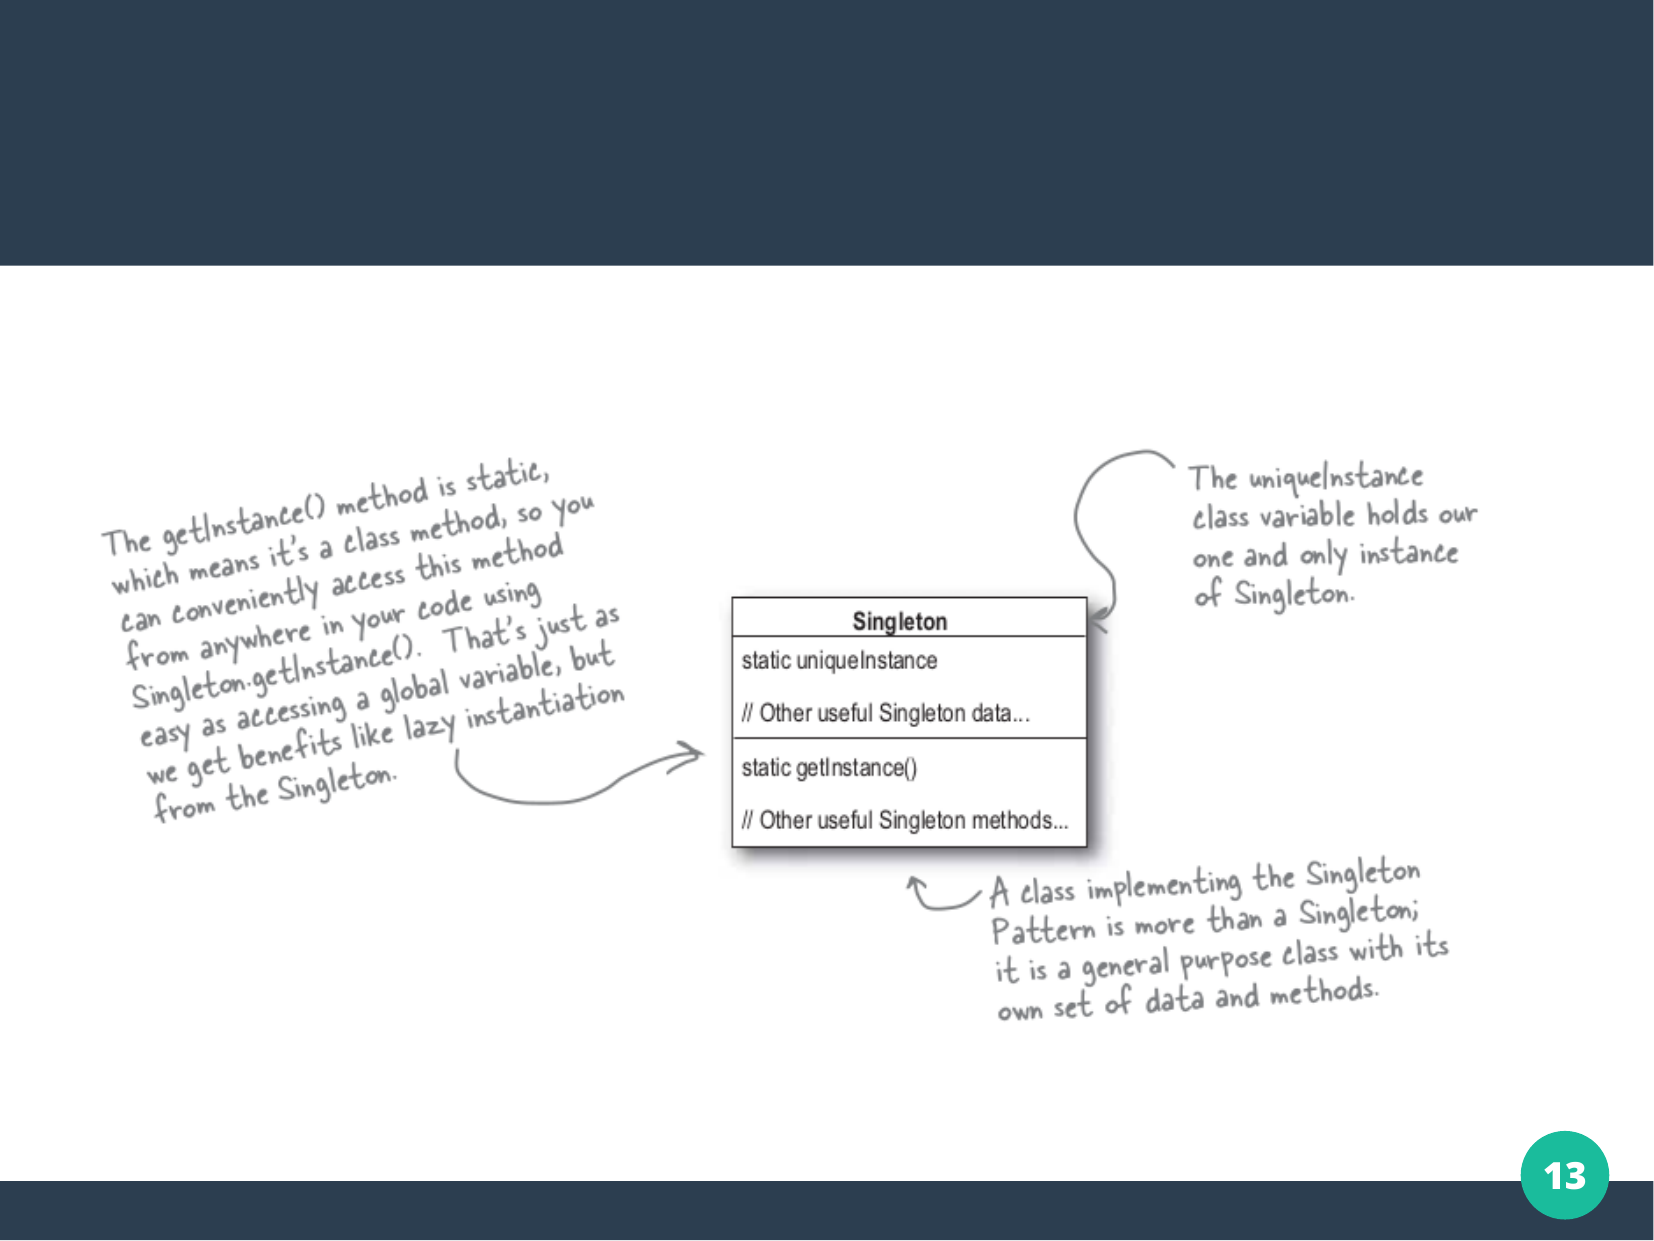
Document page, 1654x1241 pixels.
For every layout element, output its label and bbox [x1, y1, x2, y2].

picture [19, 430, 1571, 1068]
